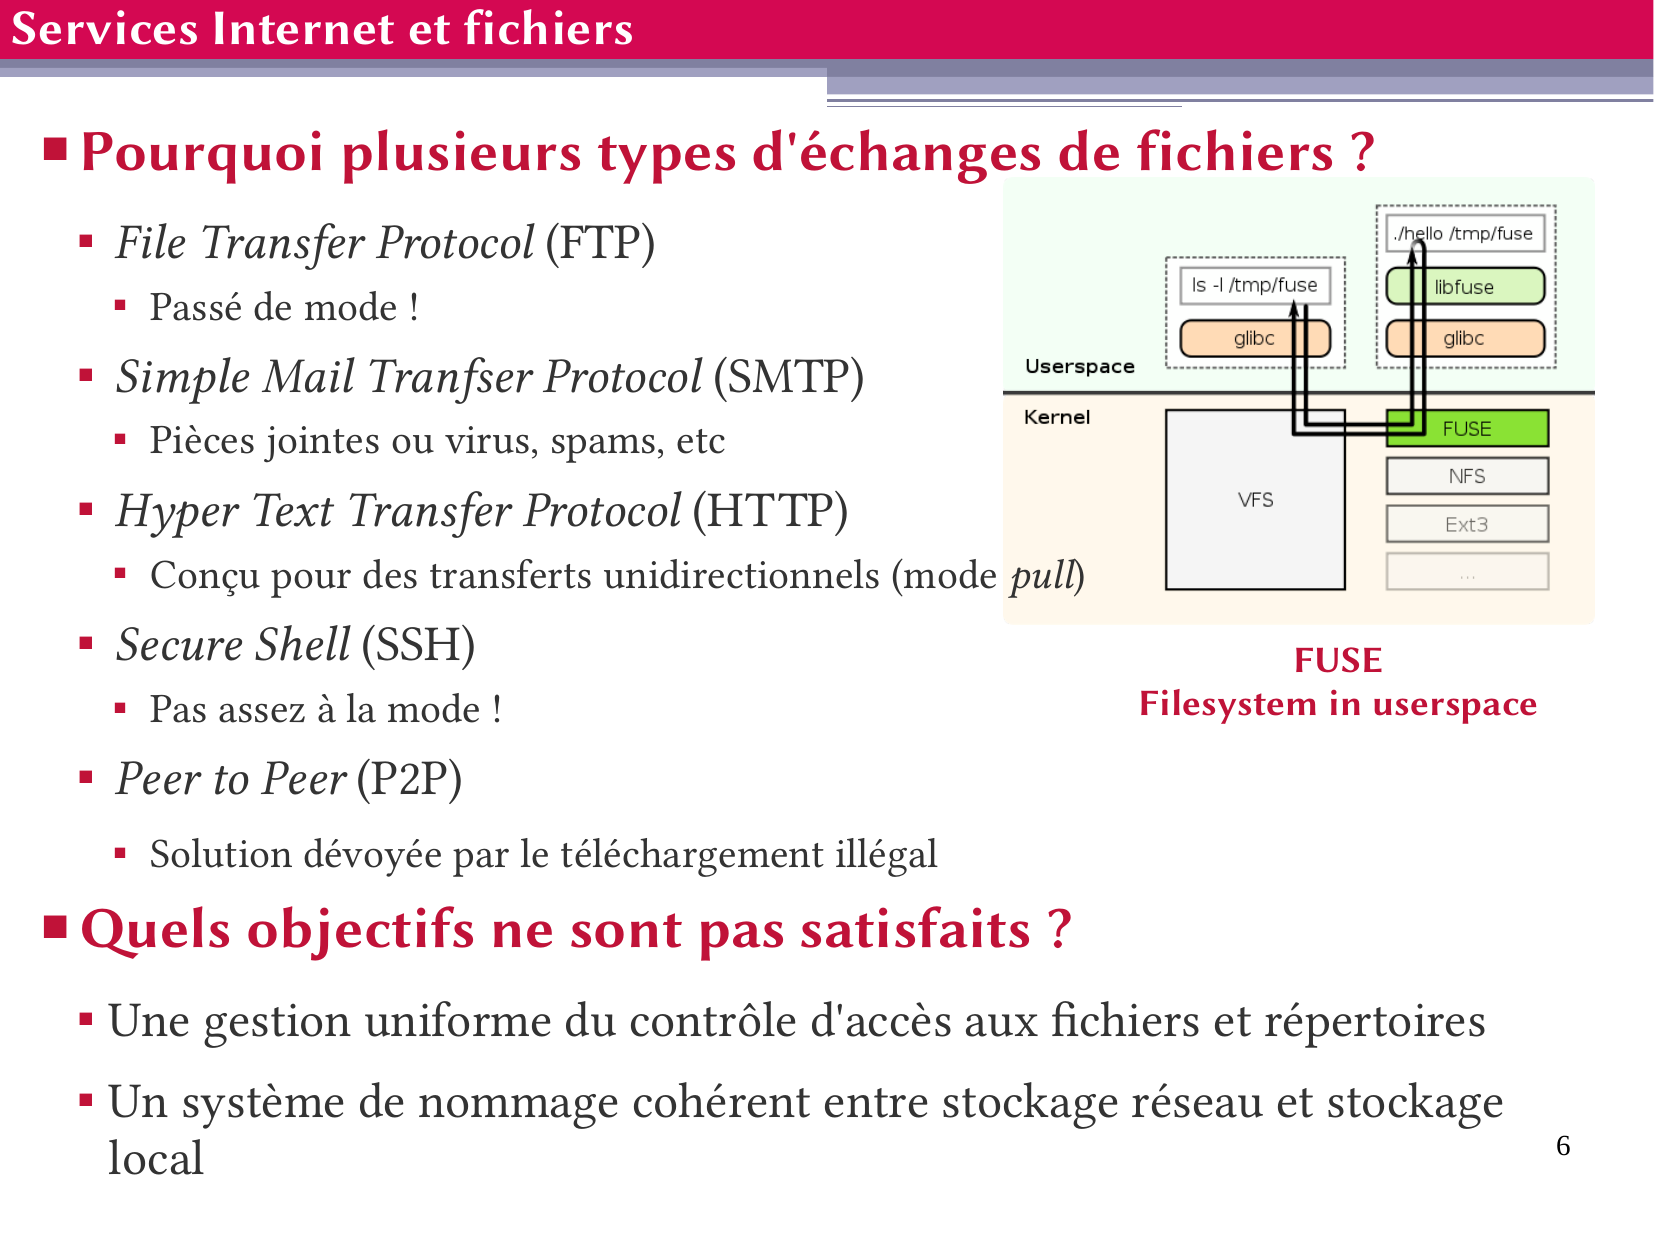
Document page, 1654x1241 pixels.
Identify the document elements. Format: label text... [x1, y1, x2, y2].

list Pourquoi plusieurs types d'échanges de fichiers ? File Transfer Protocol (FTP) Passé de mode ! Simple Mail Tranfser Protocol (SMTP) Pièces jointes ou virus, spams, etc Hyper Text Transfer Protocol (HTTP) Conçu pour des transferts unidirectionnels (mode pull) Secure Shell (SSH) Pas assez à la mode ! Peer to Peer (P2P) Solution dévoyée par le téléchargement illégal Quels objectifs ne sont pas satisfaits ? Une gestion uniforme du contrôle d'accès aux fichiers et répertoires Un système de nommage cohérent entre stockage réseau et stockage local [44, 118, 1611, 1211]
text_box [0, 0, 1654, 136]
text_box FUSE Filesystem in userspace [1124, 631, 1553, 733]
list Services Internet et fichiers [11, 0, 751, 58]
